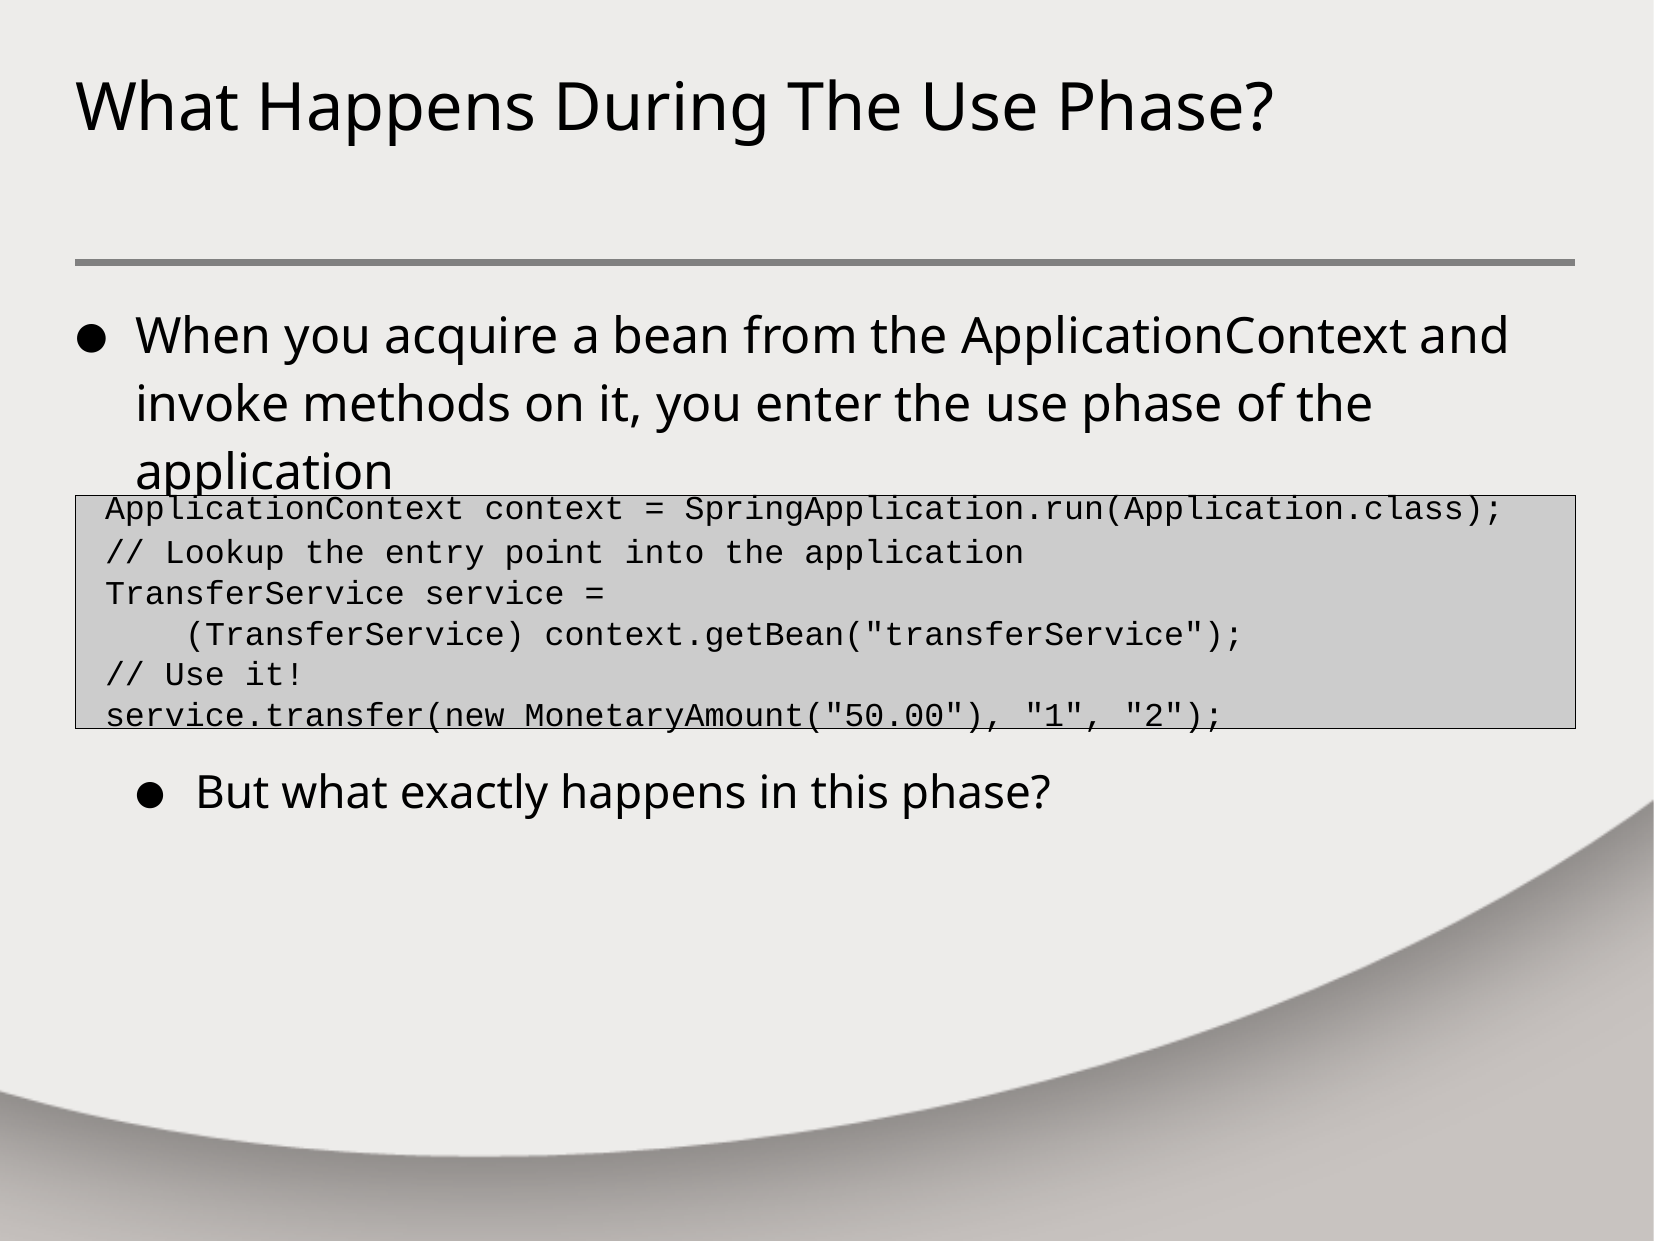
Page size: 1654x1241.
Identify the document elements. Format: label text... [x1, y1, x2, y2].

list When you acquire a bean from the ApplicationContext and invoke methods on it, you enter the use phase of the application But what exactly happens in this phase? [75, 300, 1576, 495]
text_box ApplicationContext context = SpringApplication.run(Application.class); // Lookup the entry point into the application TransferService service = (TransferService) context.getBean("transferService"); // Use it! service.transfer(new MonetaryAmount("50.00"), "1", "2"); [75, 495, 1576, 729]
picture [0, 0, 1654, 1241]
list When you acquire a bean from the ApplicationContext and invoke methods on it, you enter the use phase of the application But what exactly happens in this phase? [75, 729, 1576, 1163]
title What Happens During The Use Phase? [75, 75, 1576, 226]
